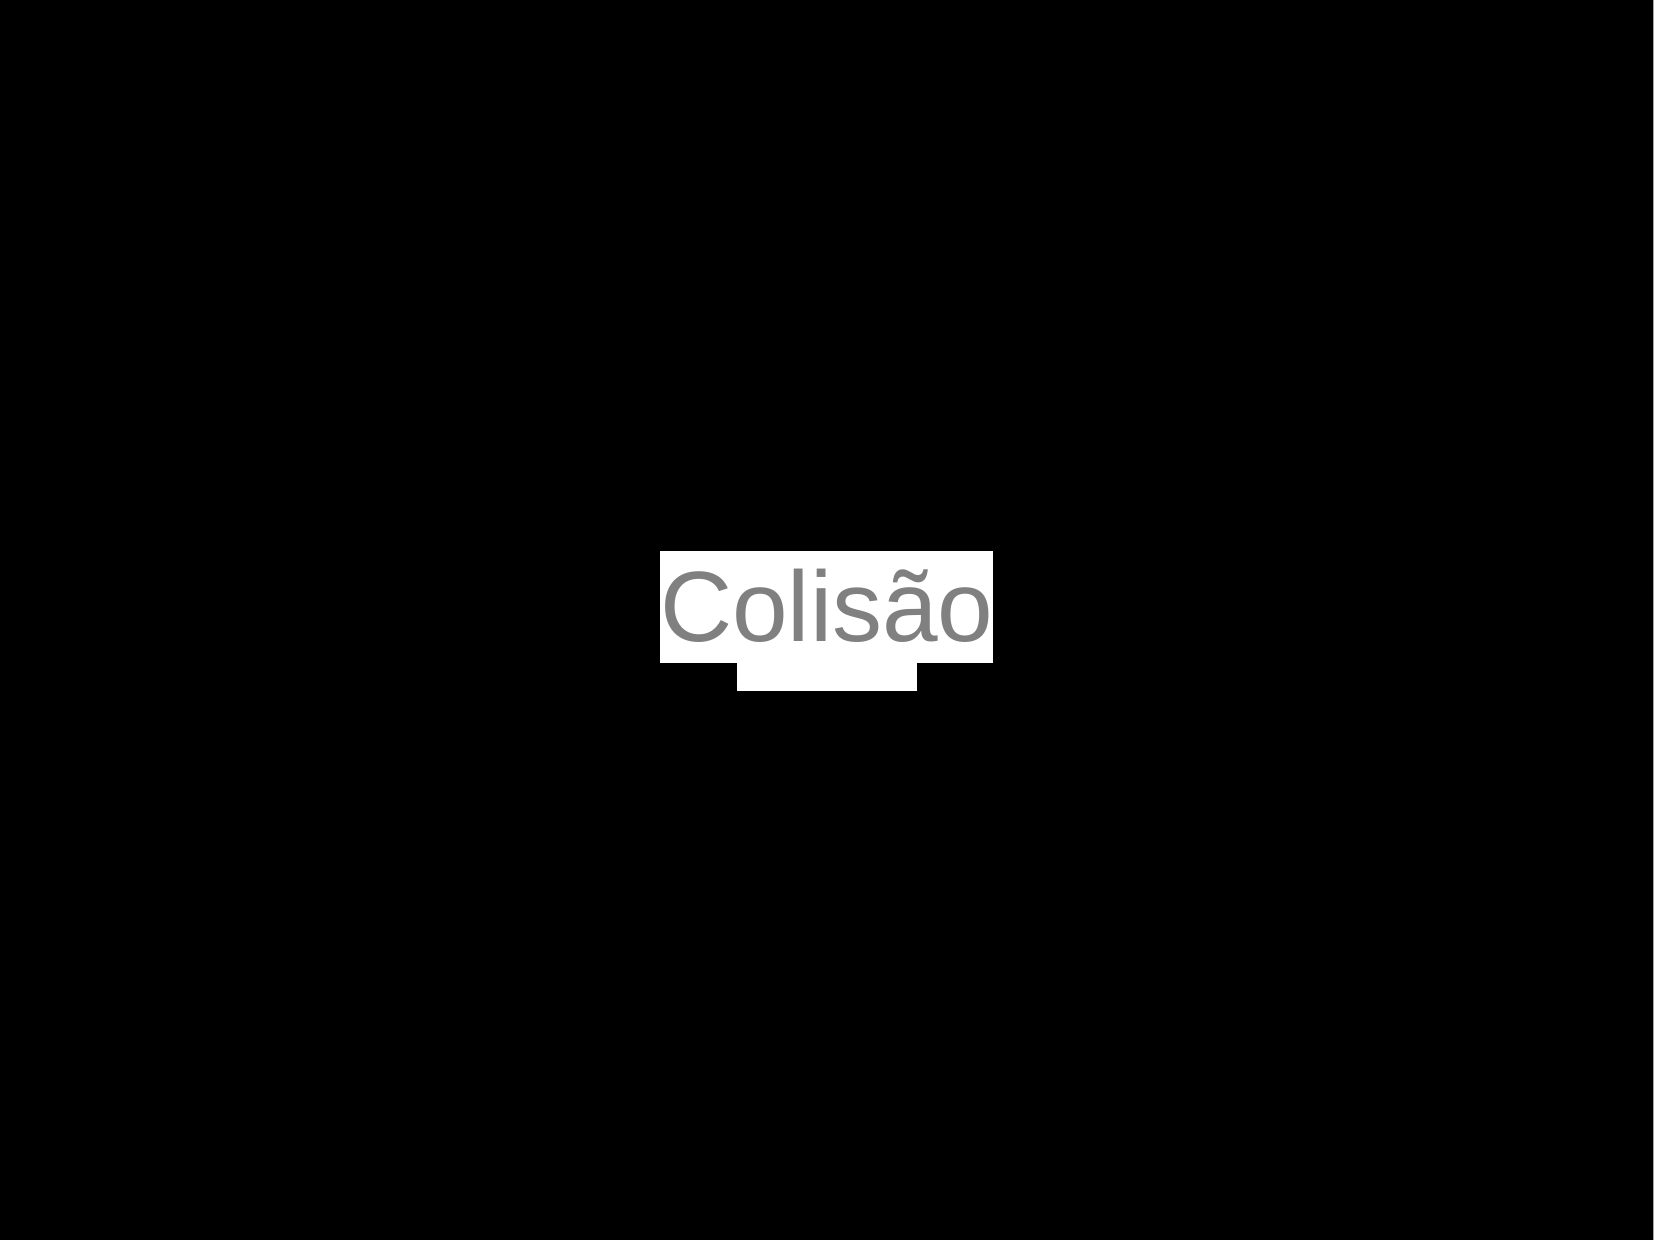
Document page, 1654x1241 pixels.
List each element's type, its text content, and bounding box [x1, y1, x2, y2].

subtitle Colisão Anderson Freire [82, 49, 1571, 1193]
